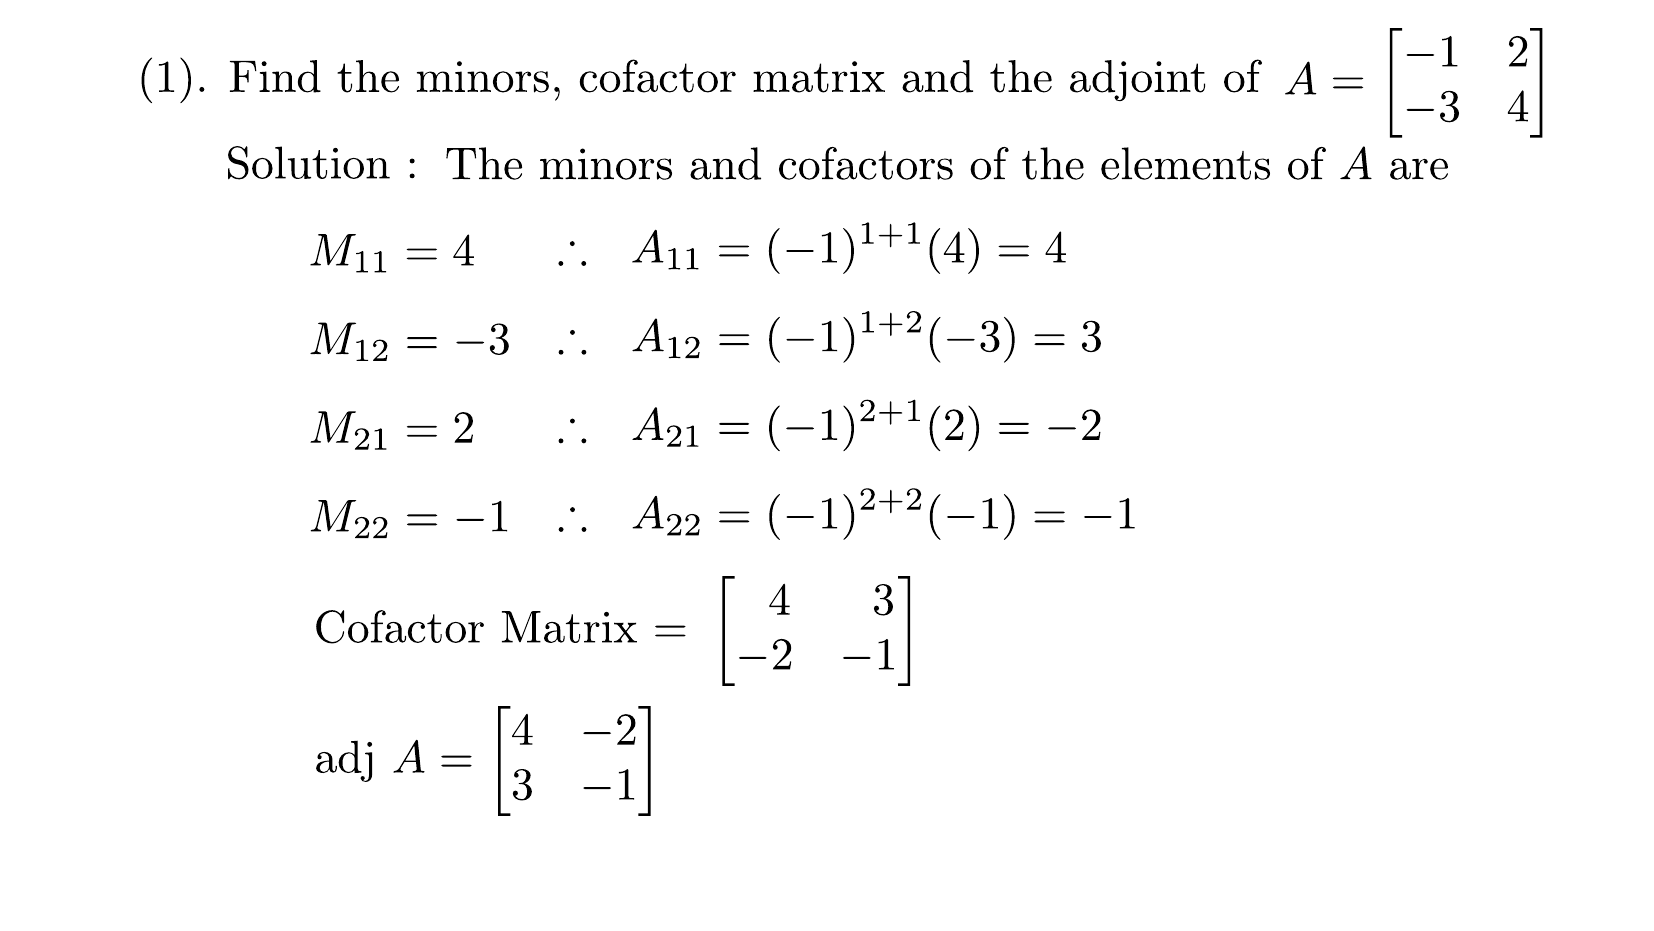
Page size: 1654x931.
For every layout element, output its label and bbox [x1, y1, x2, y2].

text_box [310, 322, 509, 361]
text_box [315, 576, 911, 686]
subtitle [47, 35, 1607, 898]
text_box [139, 57, 1263, 104]
text_box [558, 488, 1135, 540]
text_box [558, 222, 1066, 274]
text_box [1284, 28, 1543, 138]
text_box [558, 311, 1101, 363]
text_box [310, 234, 474, 273]
text_box [227, 146, 415, 180]
text_box [446, 146, 1448, 180]
text_box [310, 500, 508, 539]
text_box [316, 706, 651, 816]
text_box [558, 399, 1101, 452]
text_box [310, 411, 473, 450]
